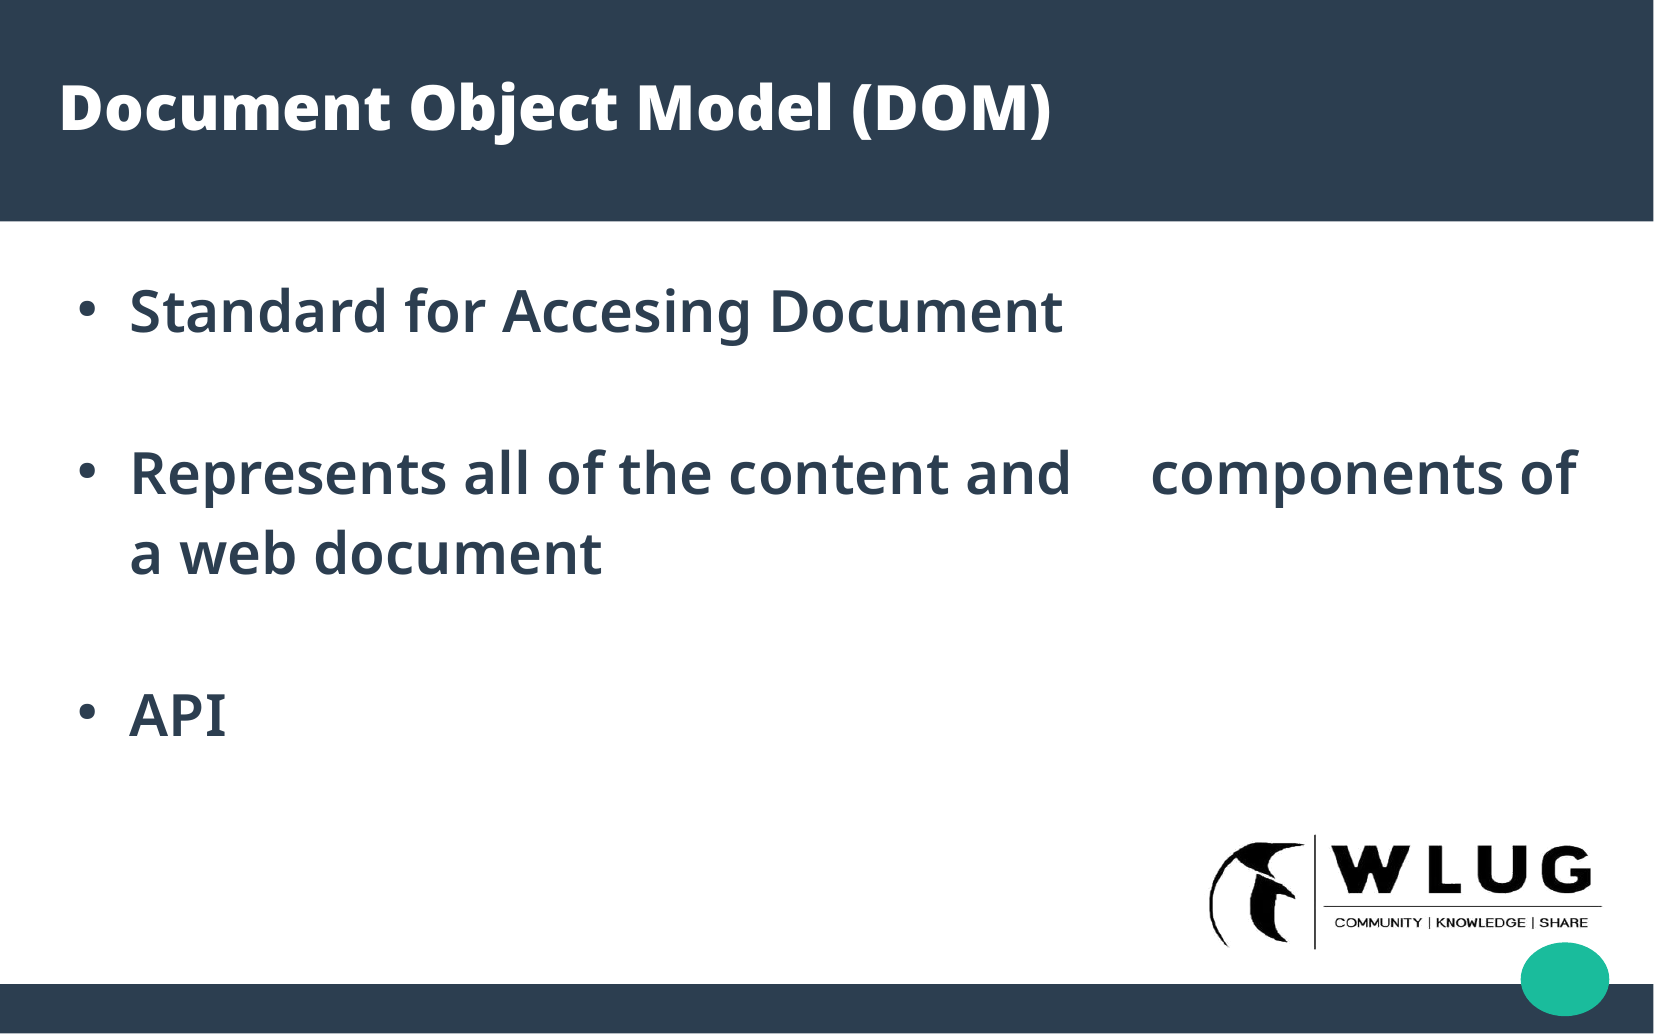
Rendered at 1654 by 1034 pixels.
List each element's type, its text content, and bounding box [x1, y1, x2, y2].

picture [1182, 826, 1616, 955]
title Document Object Model (DOM) [59, 41, 1595, 173]
list Standard for Accesing Document Represents all of the content and components of a web document API [59, 270, 1595, 960]
